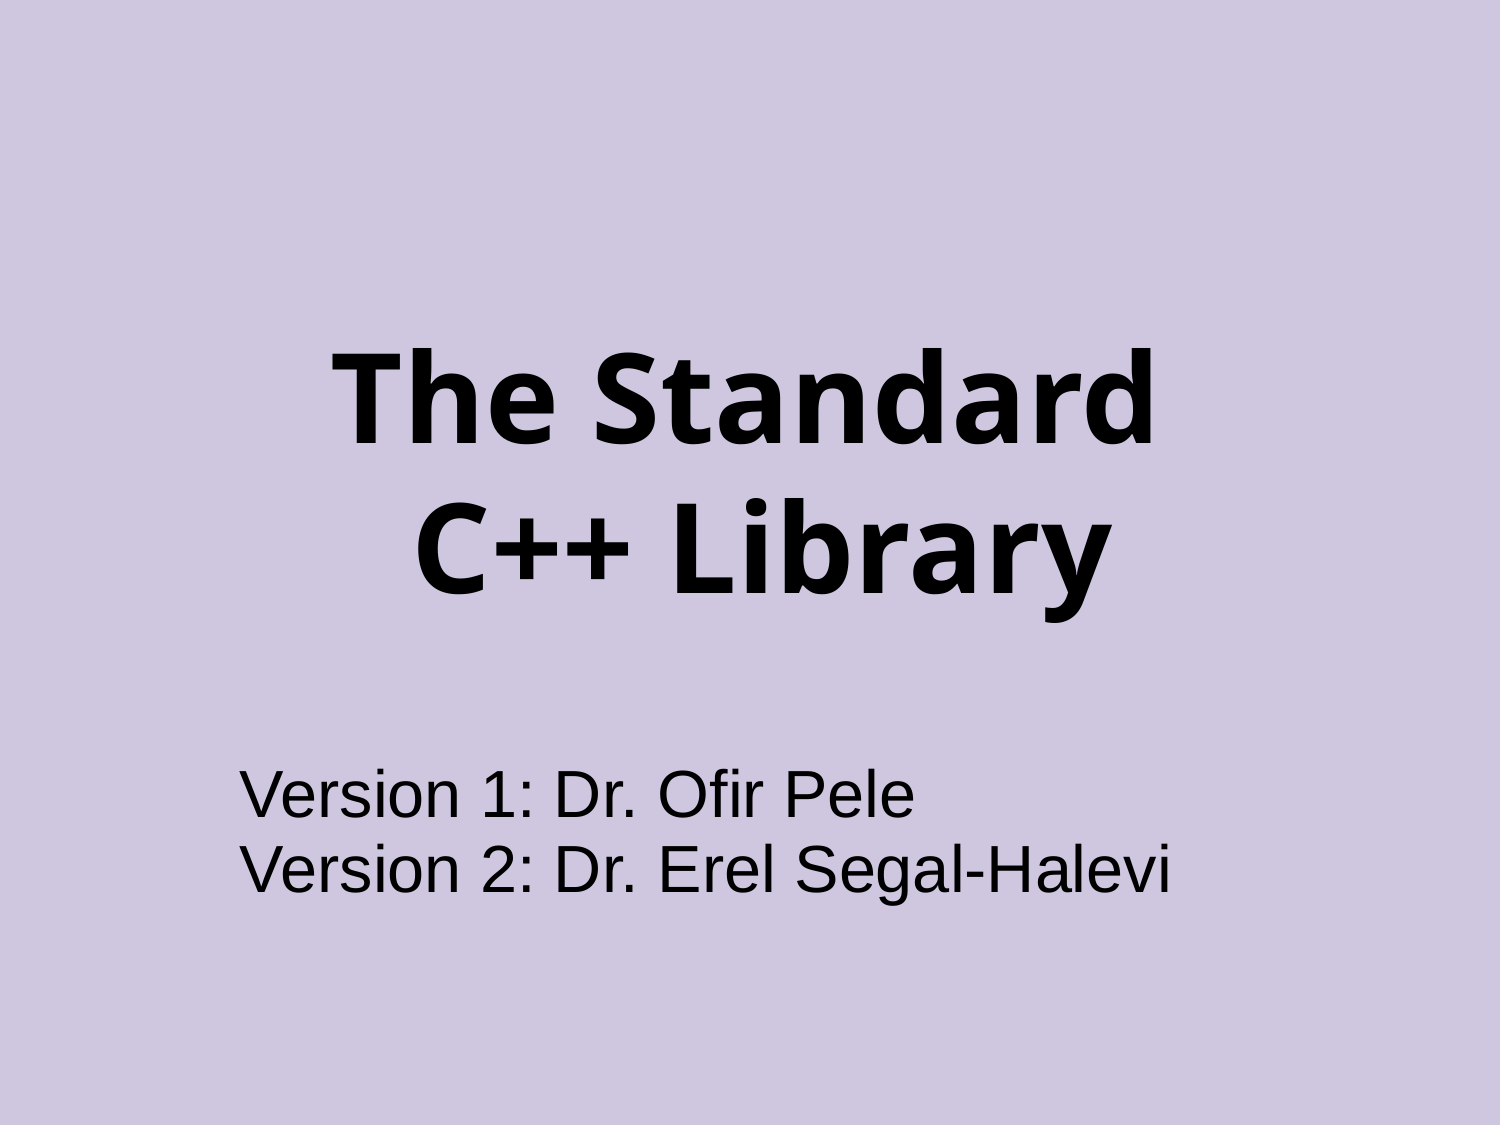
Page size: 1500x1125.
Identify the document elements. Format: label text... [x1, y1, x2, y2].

text_box Version 1: Dr. Ofir Pele Version 2: Dr. Erel Segal-Halevi [225, 750, 1246, 915]
text_box The Standard C++ Library [315, 310, 1209, 627]
